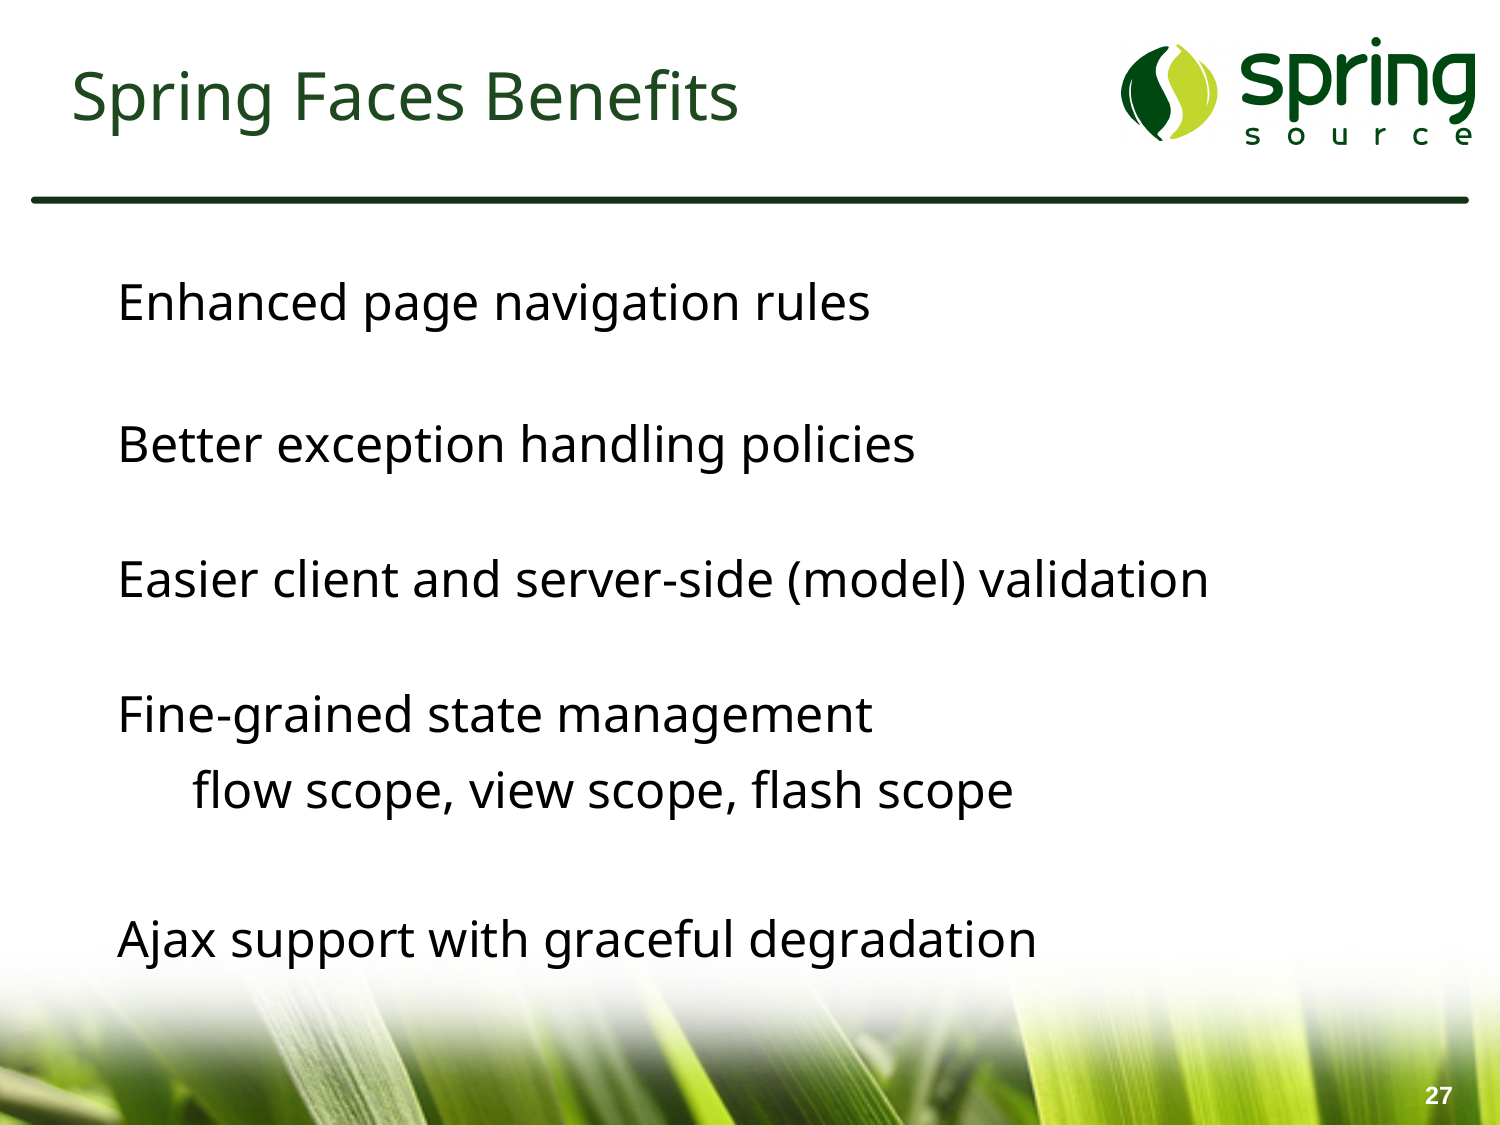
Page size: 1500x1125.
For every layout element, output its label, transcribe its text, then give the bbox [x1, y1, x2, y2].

picture [1121, 37, 1475, 145]
picture [294, 944, 308, 954]
list Enhanced page navigation rules Better exception handling policies Easier client and server-side (model) validation Fine-grained state management flow scope, view scope, flash scope Ajax support with graceful degradation [103, 263, 1443, 926]
picture [894, 944, 909, 954]
picture [325, 944, 339, 954]
picture [983, 944, 999, 954]
picture [601, 944, 614, 954]
title Spring Faces Benefits [56, 13, 1089, 176]
picture [866, 944, 879, 954]
picture [699, 944, 713, 954]
picture [924, 944, 937, 954]
picture [755, 944, 770, 954]
picture [169, 944, 182, 954]
picture [0, 944, 1500, 1125]
picture [262, 944, 276, 954]
picture [814, 944, 829, 954]
picture [550, 944, 565, 954]
picture [353, 944, 369, 954]
